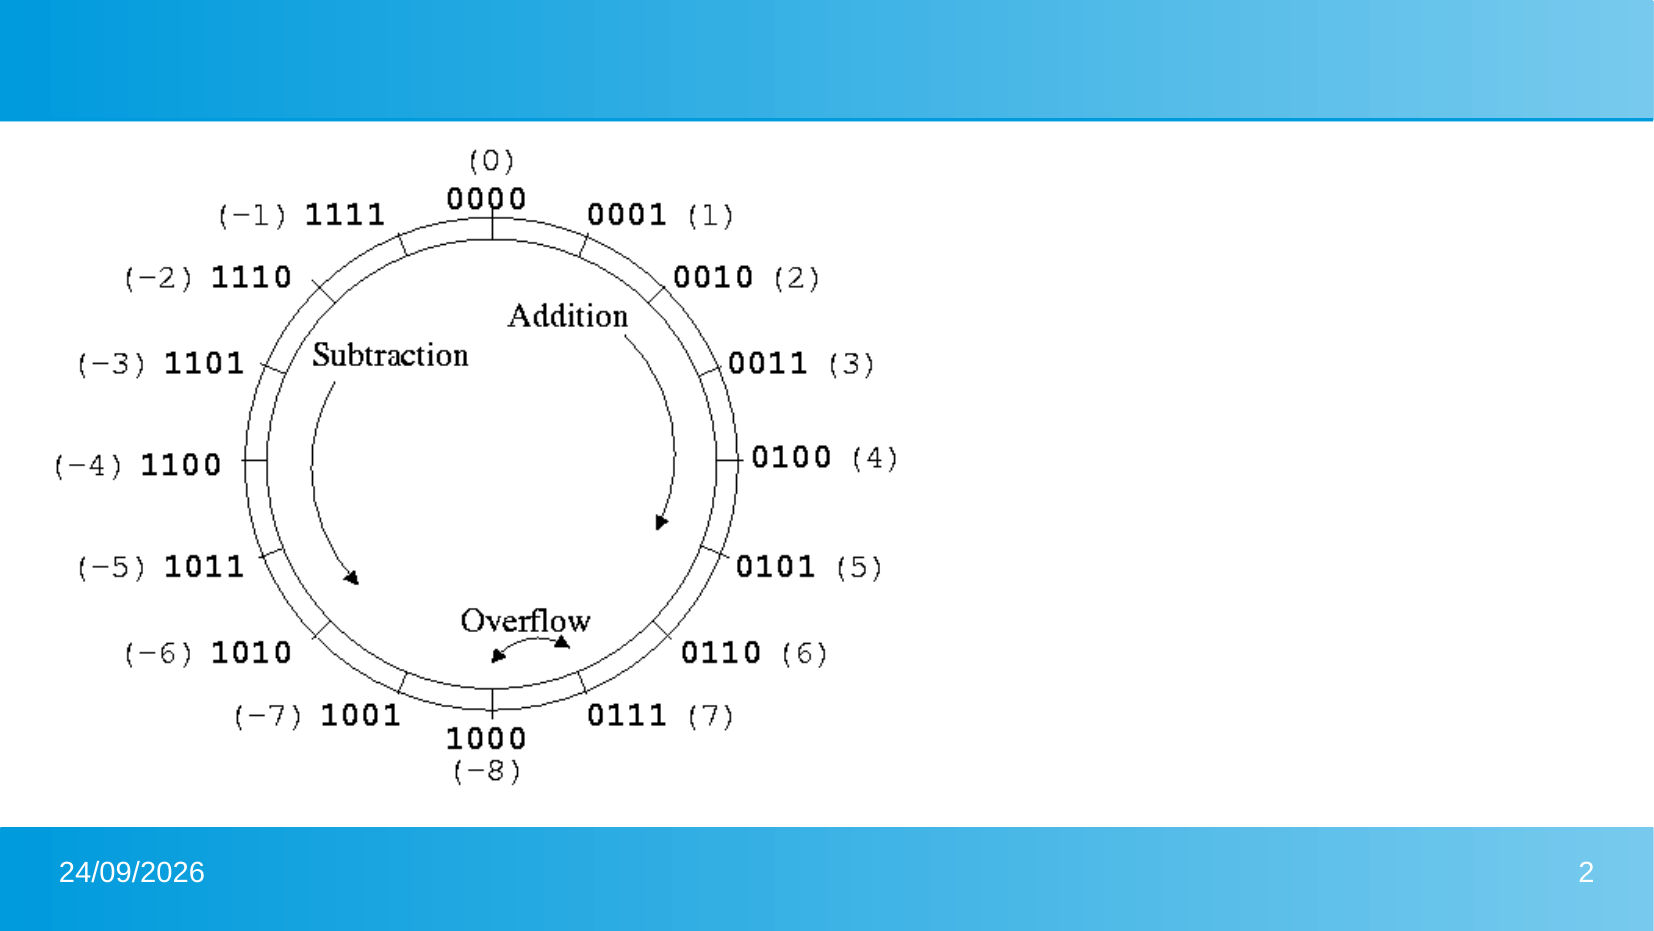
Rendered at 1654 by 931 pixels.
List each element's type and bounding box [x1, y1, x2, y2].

picture [46, 147, 916, 790]
